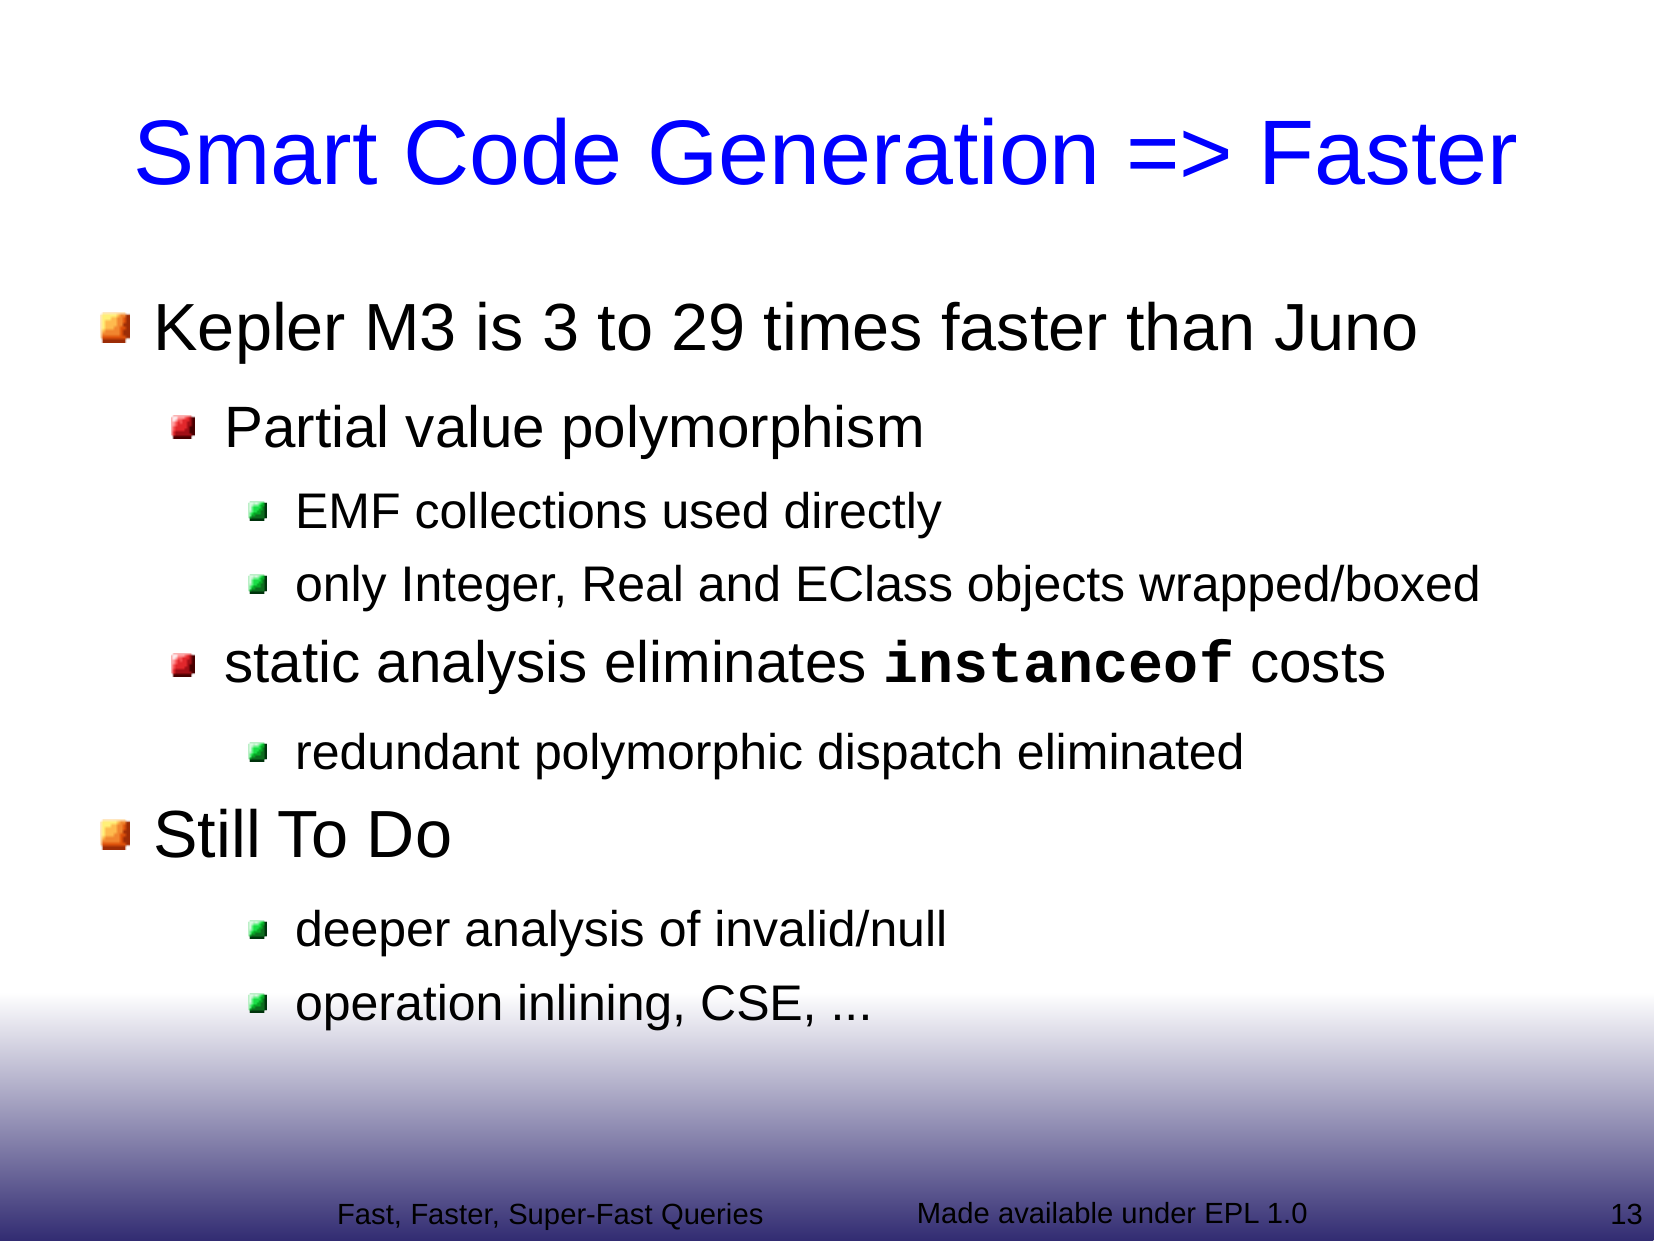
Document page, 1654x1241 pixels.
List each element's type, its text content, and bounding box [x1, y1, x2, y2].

title Smart Code Generation => Faster [82, 49, 1571, 257]
list Kepler M3 is 3 to 29 times faster than Juno Partial value polymorphism EMF collections used directly only Integer, Real and EClass objects wrapped/boxed static analysis eliminates instanceof costs redundant polymorphic dispatch eliminated Still To Do deeper analysis of invalid/null operation inlining, CSE, ... [82, 290, 1571, 1109]
